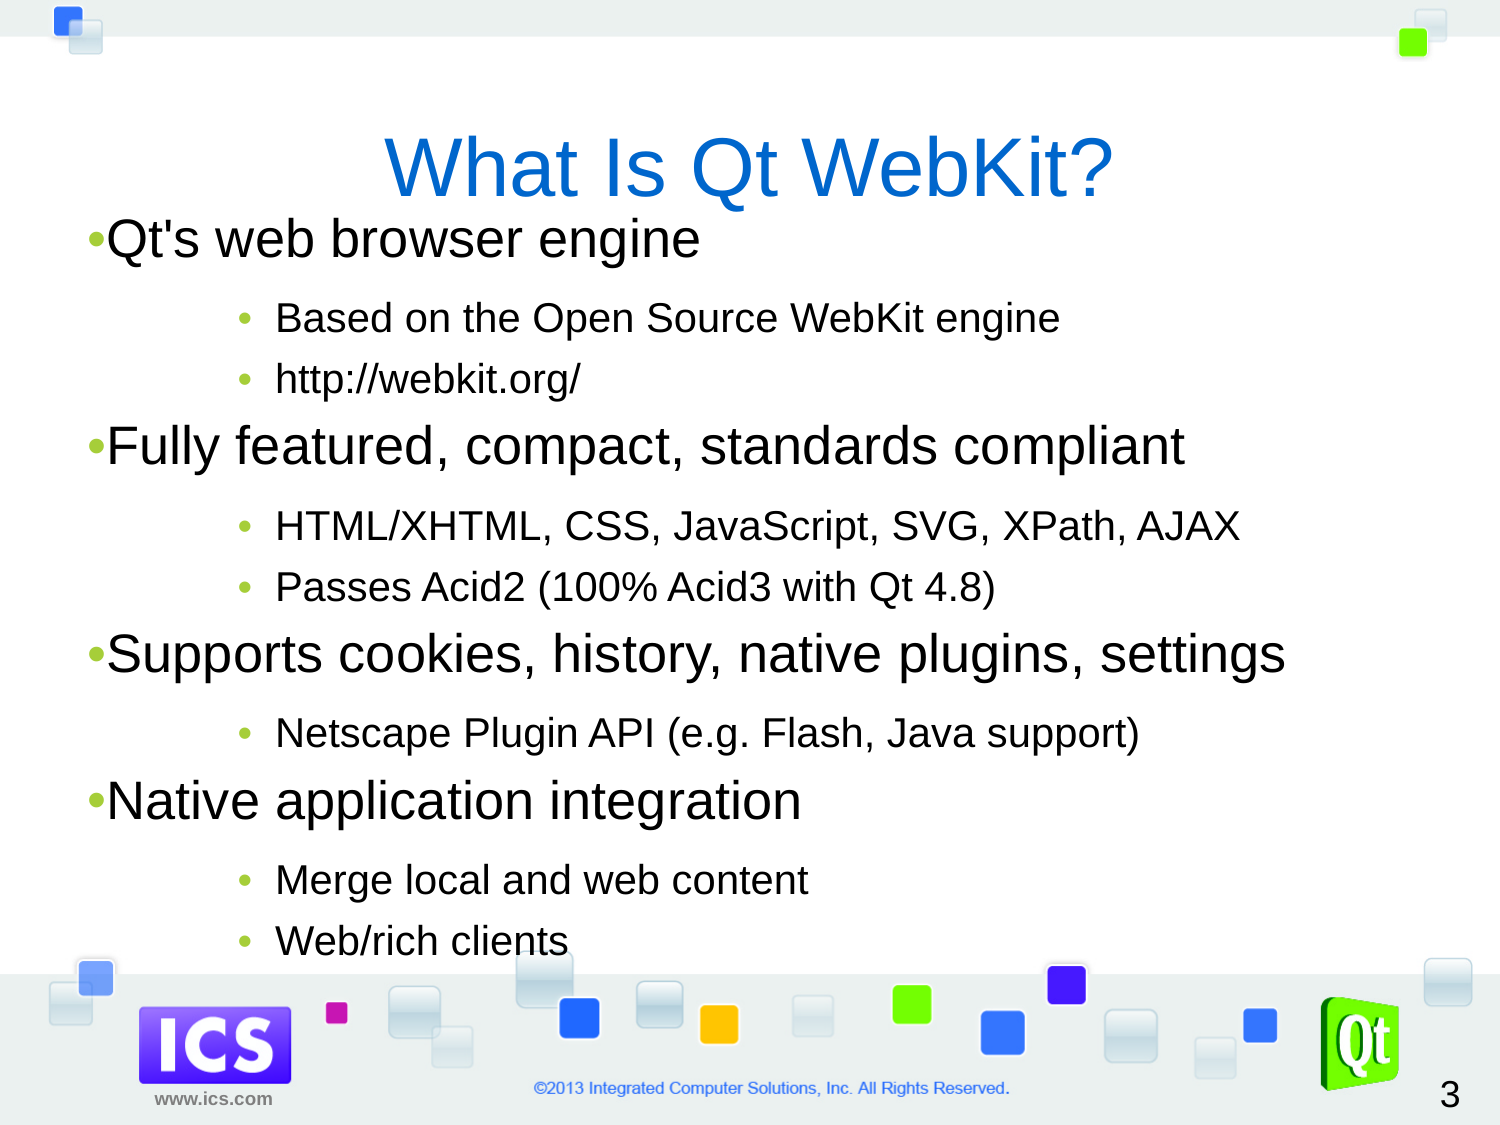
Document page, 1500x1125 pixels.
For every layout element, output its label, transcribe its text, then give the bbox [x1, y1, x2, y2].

picture [0, 950, 1500, 1125]
list Qt's web browser engine Based on the Open Source WebKit engine http://webkit.org/ Fully featured, compact, standards compliant HTML/XHTML, CSS, JavaScript, SVG, XPath, AJAX Passes Acid2 (100% Acid3 with Qt 4.8) Supports cookies, history, native plugins, settings Netscape Plugin API (e.g. Flash, Java support) Native application integration Merge local and web content Web/rich clients [87, 212, 1438, 969]
title What Is Qt WebKit? [112, 50, 1388, 212]
picture [0, 0, 1500, 62]
